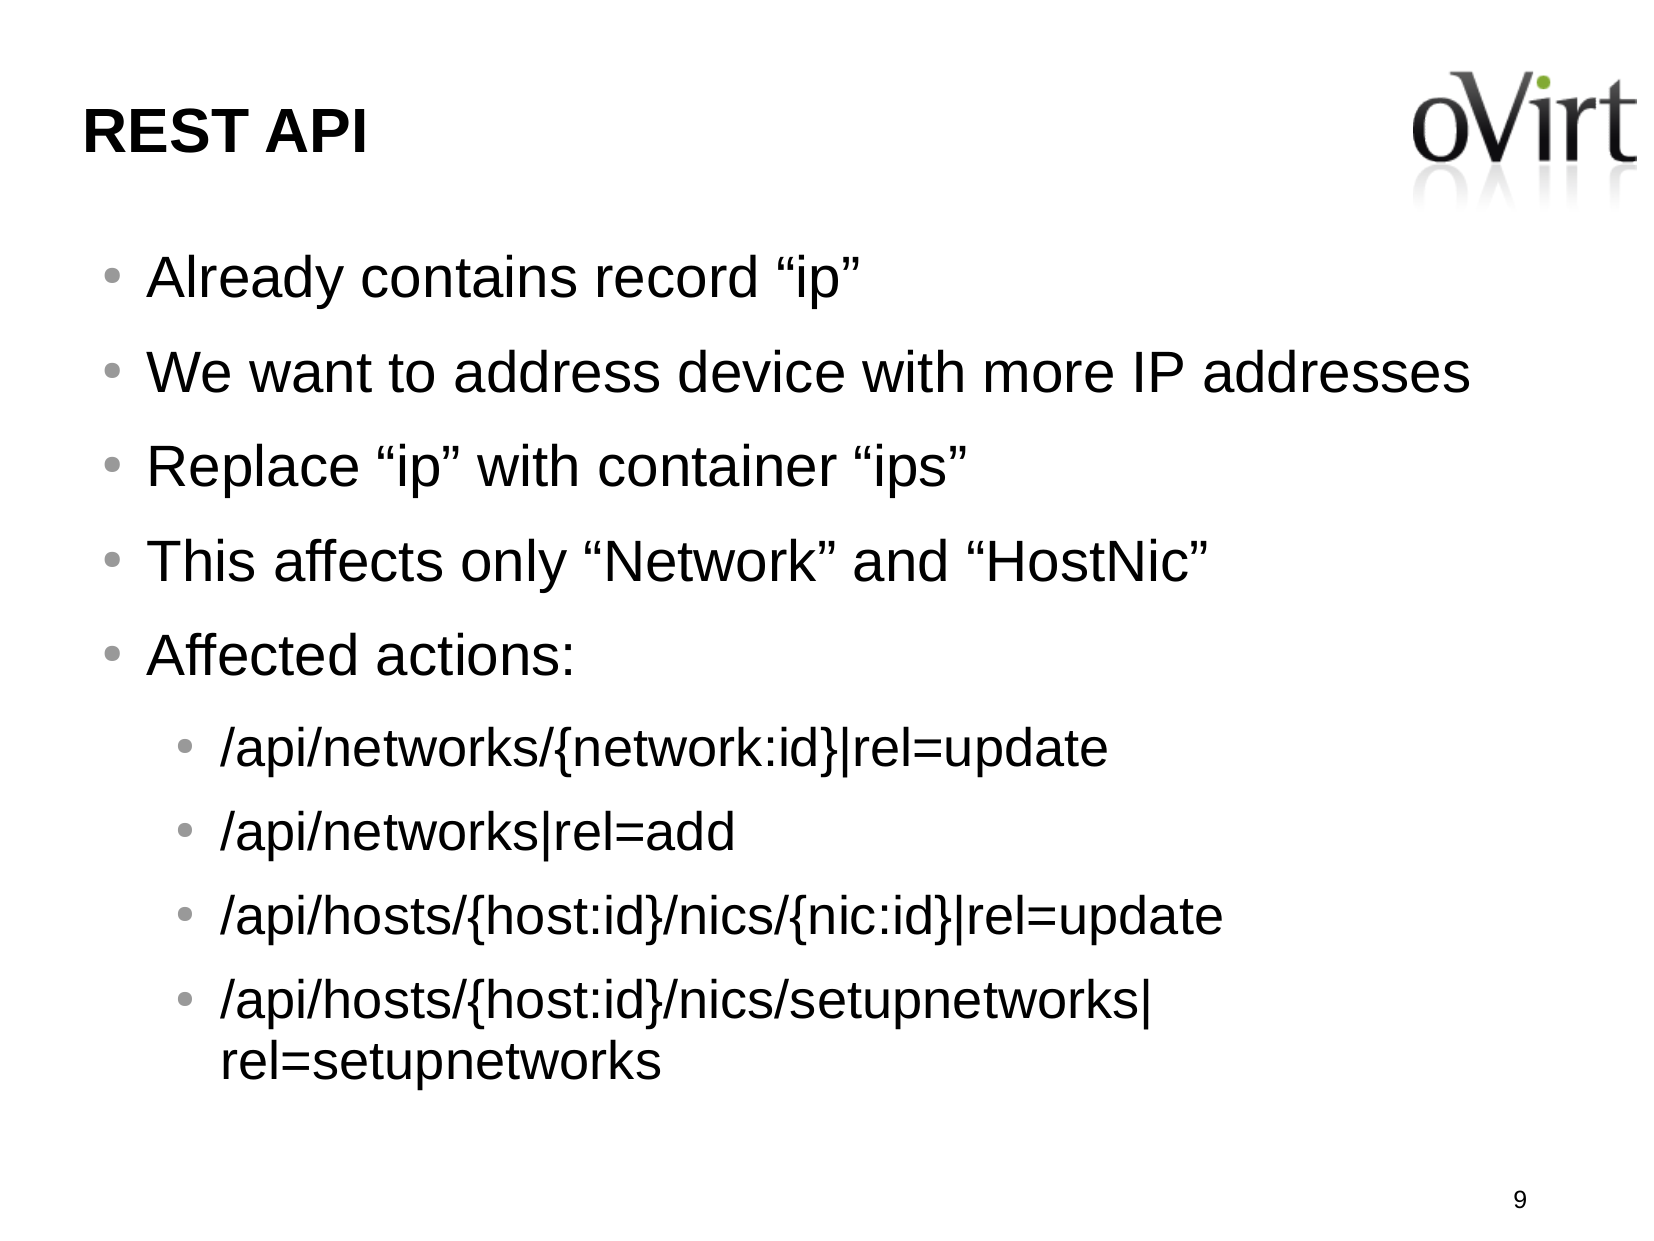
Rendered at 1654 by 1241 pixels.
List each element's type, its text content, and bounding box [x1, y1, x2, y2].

list Already contains record “ip” We want to address device with more IP addresses Replace “ip” with container “ips” This affects only “Network” and “HostNic” Affected actions: /api/networks/{network:id}|rel=update /api/networks|rel=add /api/hosts/{host:id}/nics/{nic:id}|rel=update /api/hosts/{host:id}/nics/setupnetworks|rel=setupnetworks [86, 244, 1576, 1092]
picture [1413, 63, 1637, 212]
title REST API [82, 37, 1303, 226]
